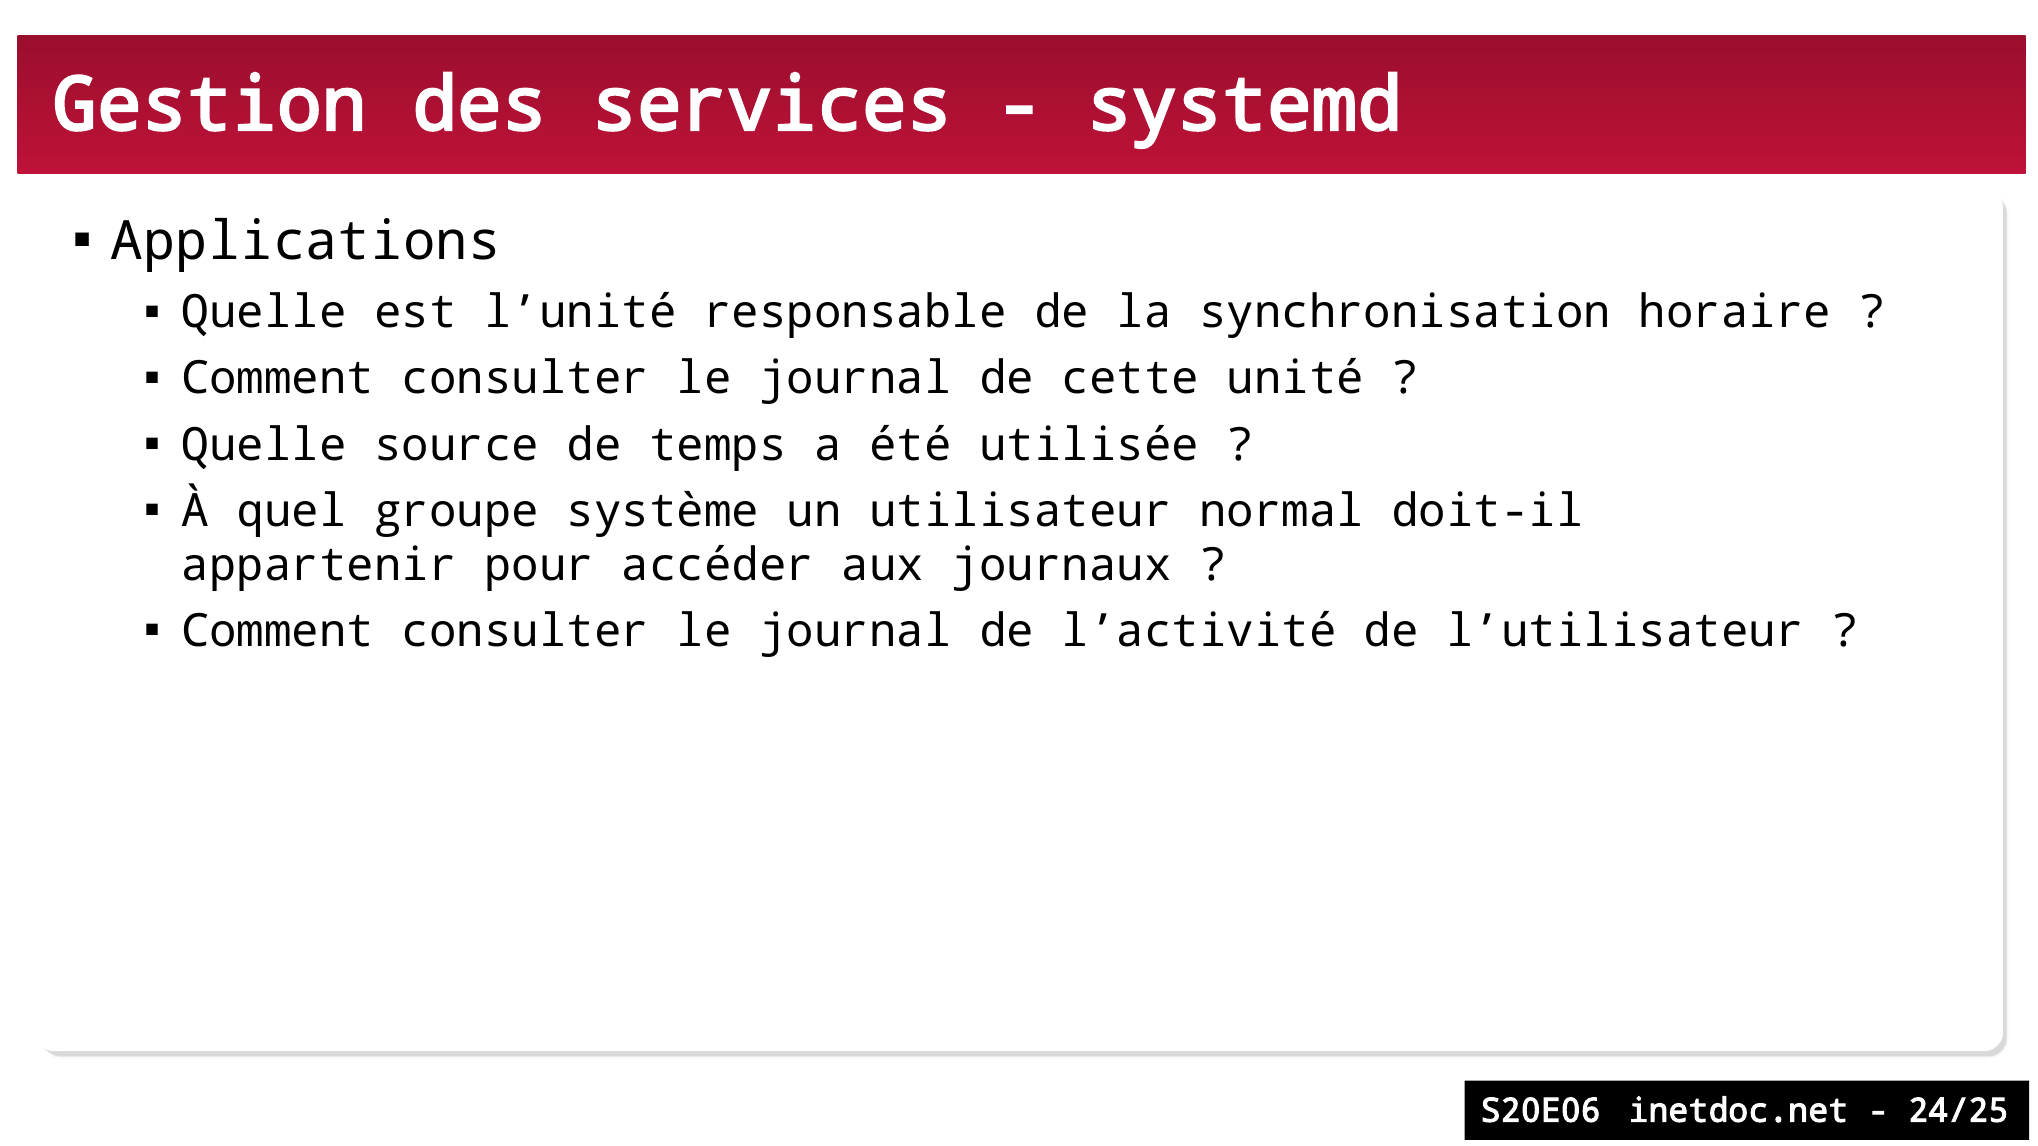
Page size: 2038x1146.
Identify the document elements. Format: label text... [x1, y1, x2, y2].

text_box Applications Quelle est l’unité responsable de la synchronisation horaire ? Comment consulter le journal de cette unité ? Quelle source de temps a été utilisée ? À quel groupe système un utilisateur normal doit-il appartenir pour accéder aux journaux ? Comment consulter le journal de l’activité de l’utilisateur ? [35, 188, 2004, 1052]
text_box Gestion des services - systemd [17, 35, 2026, 174]
text_box S20E06 inetdoc.net - 22/25 [1464, 1080, 2030, 1140]
